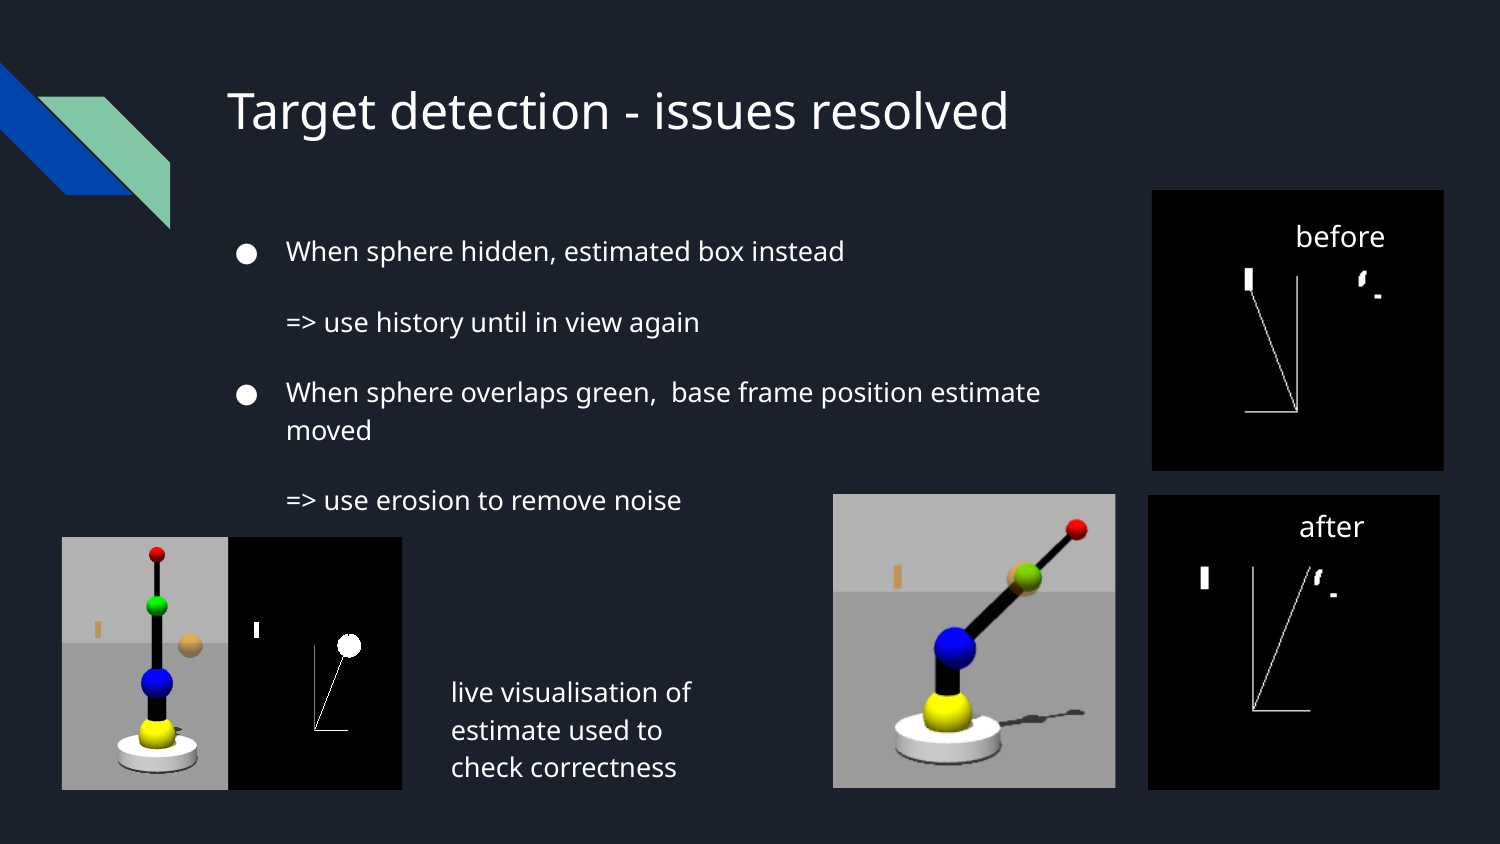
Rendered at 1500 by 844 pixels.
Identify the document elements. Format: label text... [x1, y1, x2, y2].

picture [1148, 495, 1440, 790]
text_box before [1280, 203, 1444, 242]
text_box after [1284, 493, 1448, 532]
picture [1151, 190, 1444, 471]
list When sphere hidden, estimated box instead => use history until in view again When sphere overlaps green, base frame position estimate moved => use erosion to remove noise [195, 214, 1135, 511]
list live visualisation of estimate used to check correctness [435, 655, 719, 790]
title Target detection - issues resolved [212, 64, 1368, 215]
picture [61, 537, 403, 790]
picture [833, 494, 1116, 788]
